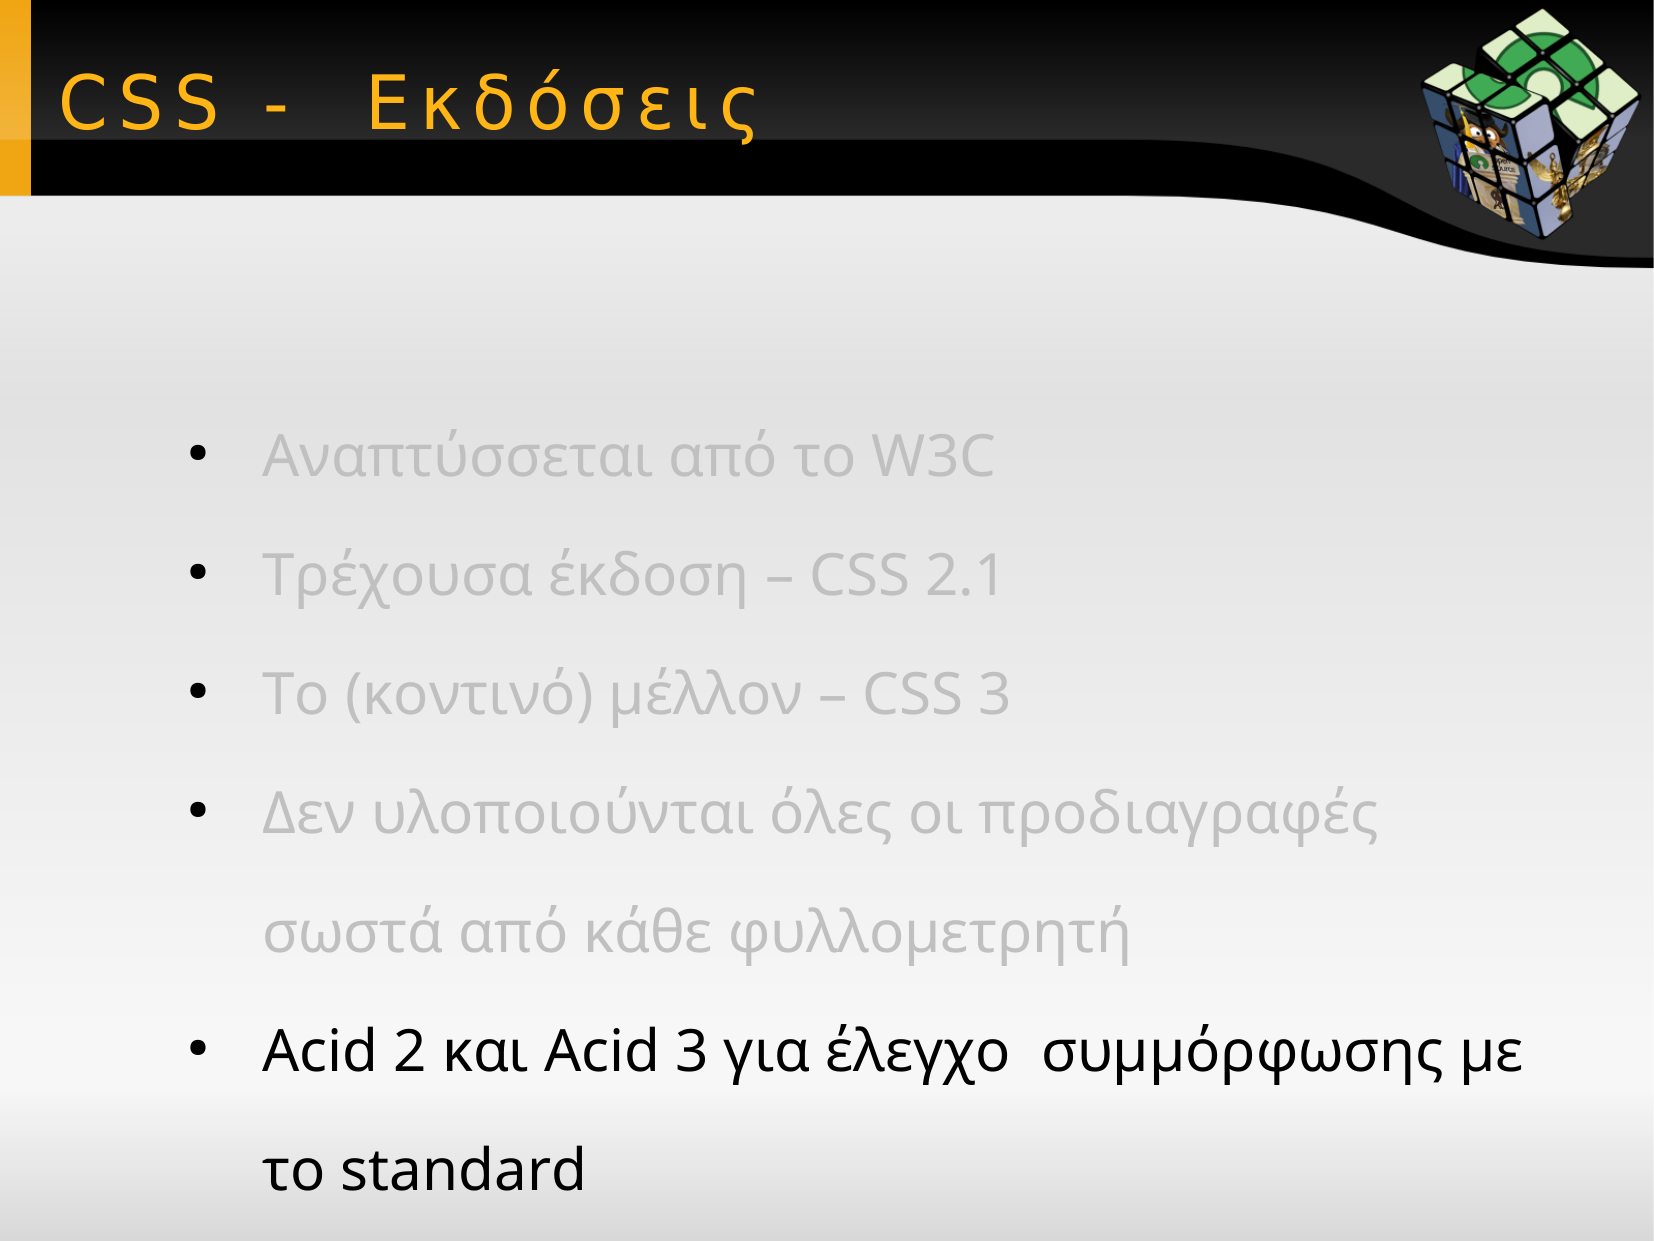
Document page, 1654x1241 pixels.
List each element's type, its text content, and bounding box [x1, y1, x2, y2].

title CSS - Εκδόσεις [59, 29, 1270, 178]
subtitle Αναπτύσσεται από το W3C Τρέχουσα έκδοση – CSS 2.1 Το (κοντινό) μέλλον – CSS 3 Δεν υλοποιούνται όλες οι προδιαγραφές σωστά από κάθε φυλλομετρητή Acid 2 και Acid 3 για έλεγχο συμμόρφωσης με το standard [187, 375, 1534, 1080]
picture [0, 0, 1654, 1241]
